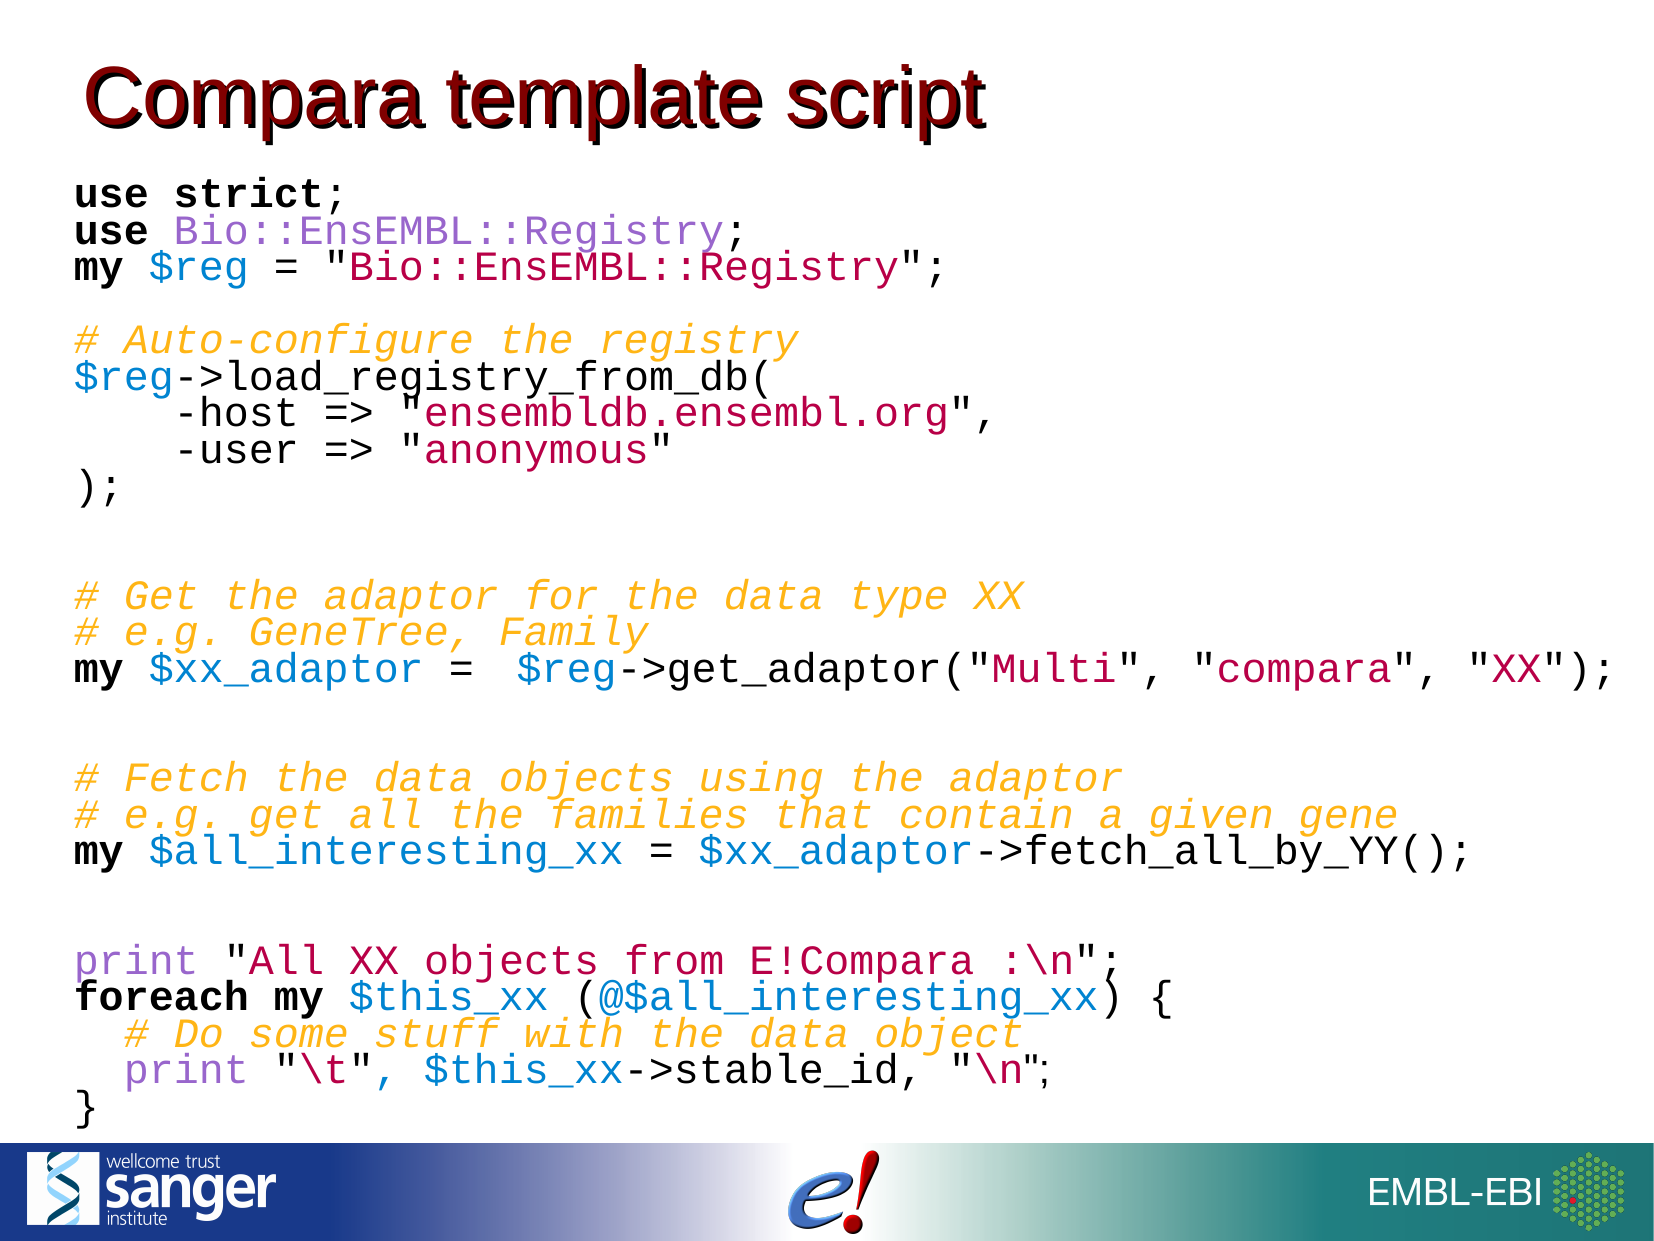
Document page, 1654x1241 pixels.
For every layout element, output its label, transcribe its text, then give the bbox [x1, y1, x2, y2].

title Compara template script [82, 49, 1571, 171]
picture [0, 1143, 1654, 1241]
text_box use strict; use Bio::EnsEMBL::Registry; my $reg = "Bio::EnsEMBL::Registry"; # Auto-configure the registry $reg->load_registry_from_db( -host => "ensembldb.ensembl.org", -user => "anonymous" ); # Get the adaptor for the data type XX # e.g. GeneTree, Family my $xx_adaptor = $reg->get_adaptor("Multi", "compara", "XX"); # Fetch the data objects using the adaptor # e.g. get all the families that contain a given gene my $all_interesting_xx = $xx_adaptor->fetch_all_by_YY(); print "All XX objects from E!Compara :\n"; foreach my $this_xx (@$all_interesting_xx) { # Do some stuff with the data object print "\t", $this_xx->stable_id, "\n"; } [59, 171, 1654, 1136]
